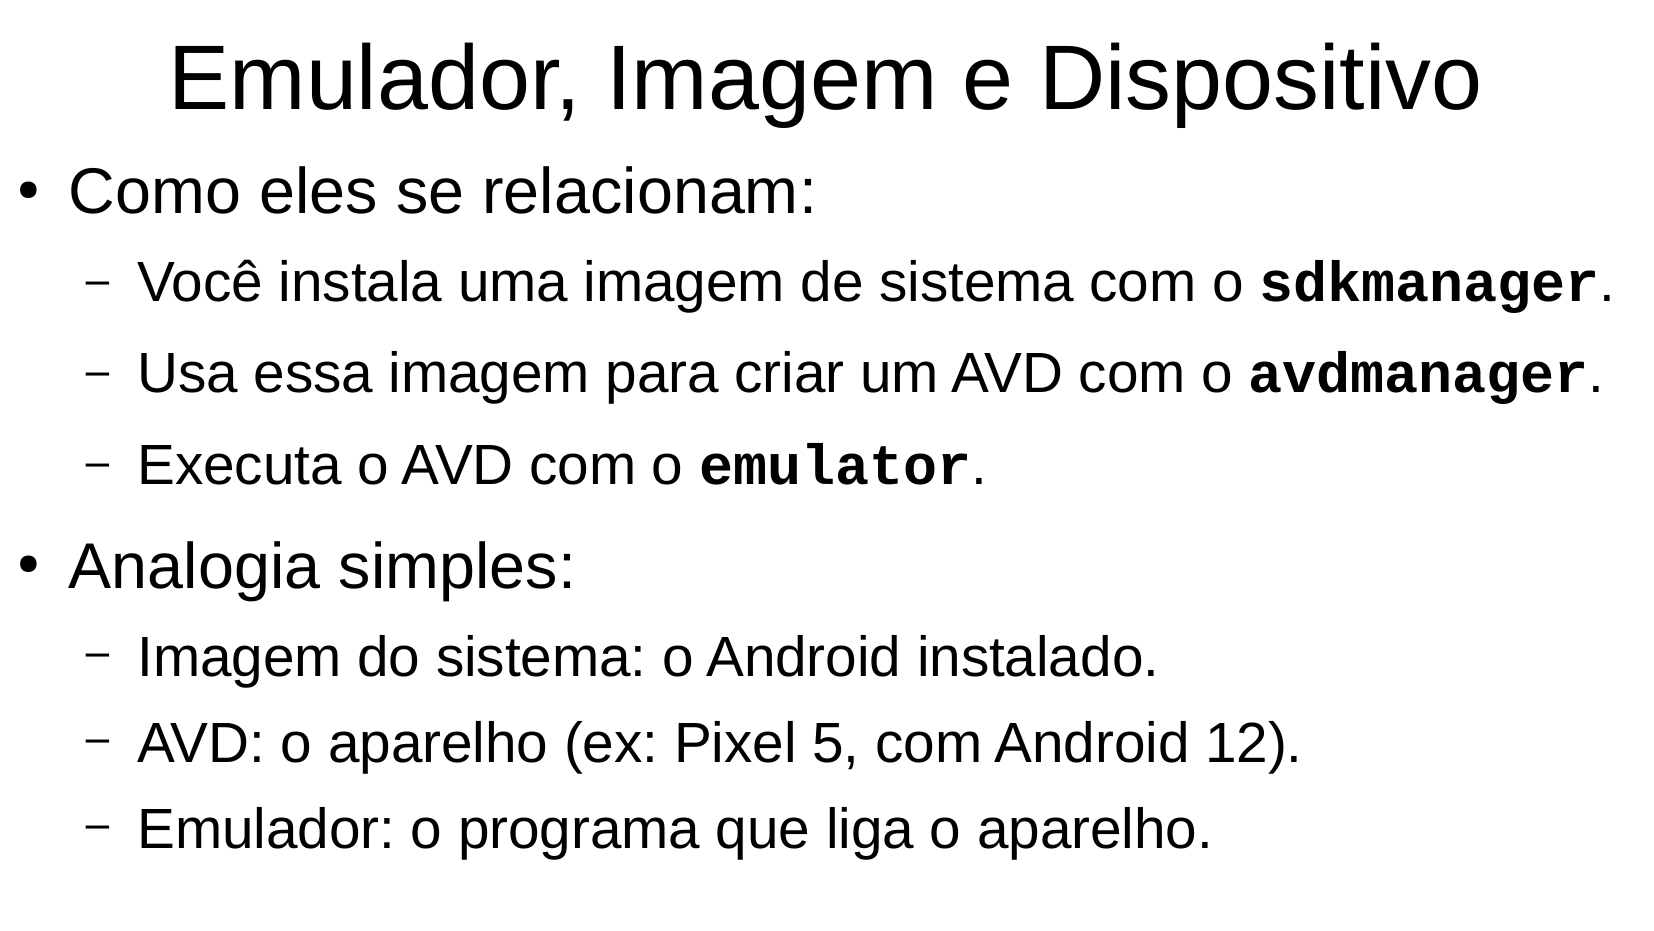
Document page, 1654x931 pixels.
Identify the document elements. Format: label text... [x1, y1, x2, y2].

list Como eles se relacionam: Você instala uma imagem de sistema com o sdkmanager. Usa essa imagem para criar um AVD com o avdmanager. Executa o AVD com o emulator. Analogia simples: Imagem do sistema: o Android instalado. AVD: o aparelho (ex: Pixel 5, com Android 12). Emulador: o programa que liga o aparelho. [0, 155, 1654, 867]
title Emulador, Imagem e Dispositivo [0, 0, 1654, 155]
